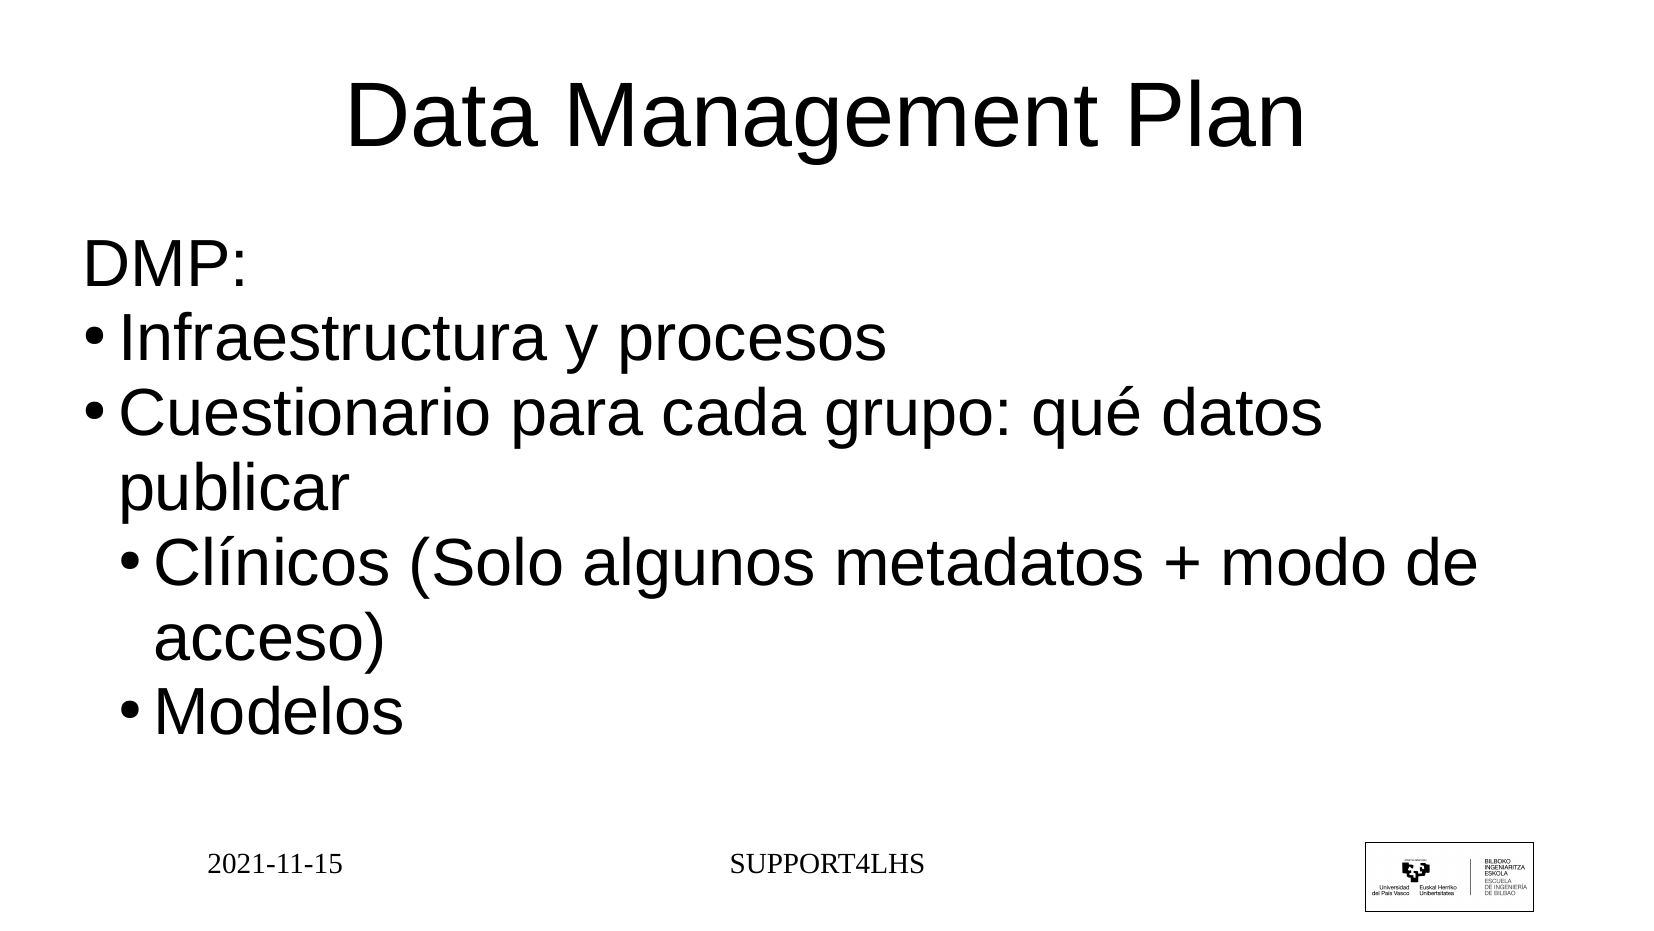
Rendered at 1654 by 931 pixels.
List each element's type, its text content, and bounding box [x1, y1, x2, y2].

title Data Management Plan [82, 37, 1571, 193]
subtitle DMP: Infraestructura y procesos Cuestionario para cada grupo: qué datos publicar Clínicos (Solo algunos metadatos + modo de acceso) Modelos [82, 217, 1571, 758]
picture [1366, 843, 1533, 911]
